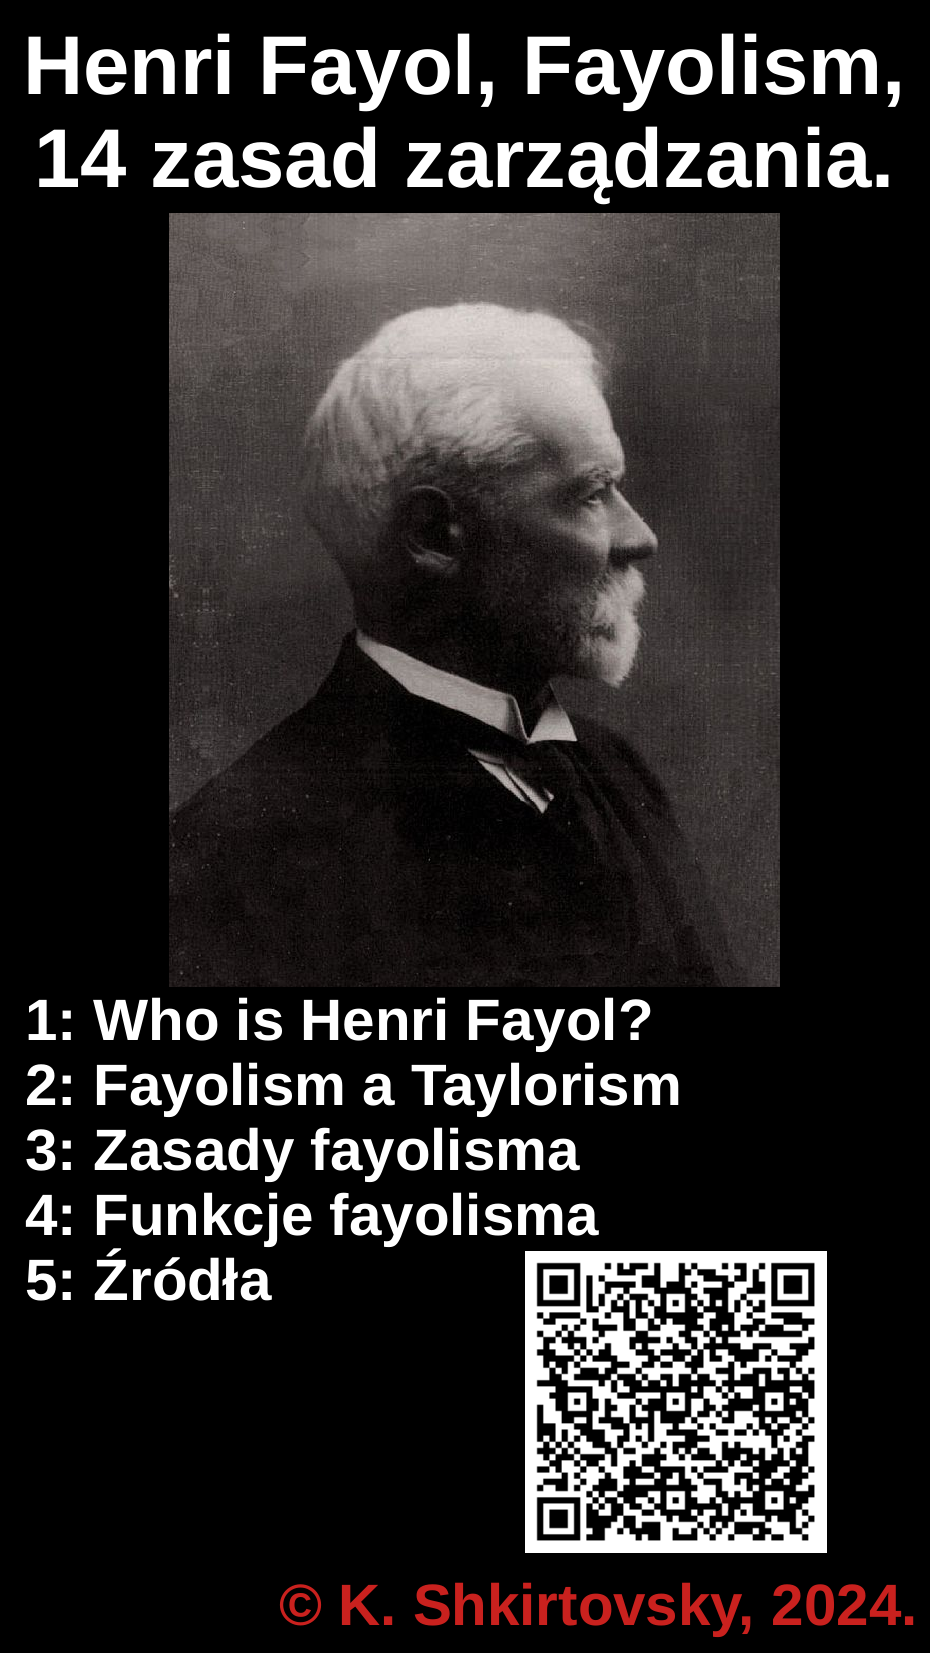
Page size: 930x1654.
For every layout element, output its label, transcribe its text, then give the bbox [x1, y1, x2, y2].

subtitle 1: Who is Henri Fayol? 2: Fayolism a Taylorism 3: Zasady fayolisma 4: Funkcje fayolisma 5: Źródła © K. Shkirtovsky, 2024. [25, 272, 919, 1643]
picture [169, 213, 780, 987]
picture [525, 1251, 827, 1553]
title Henri Fayol, Fayolism, 14 zasad zarządzania. [0, 0, 930, 225]
